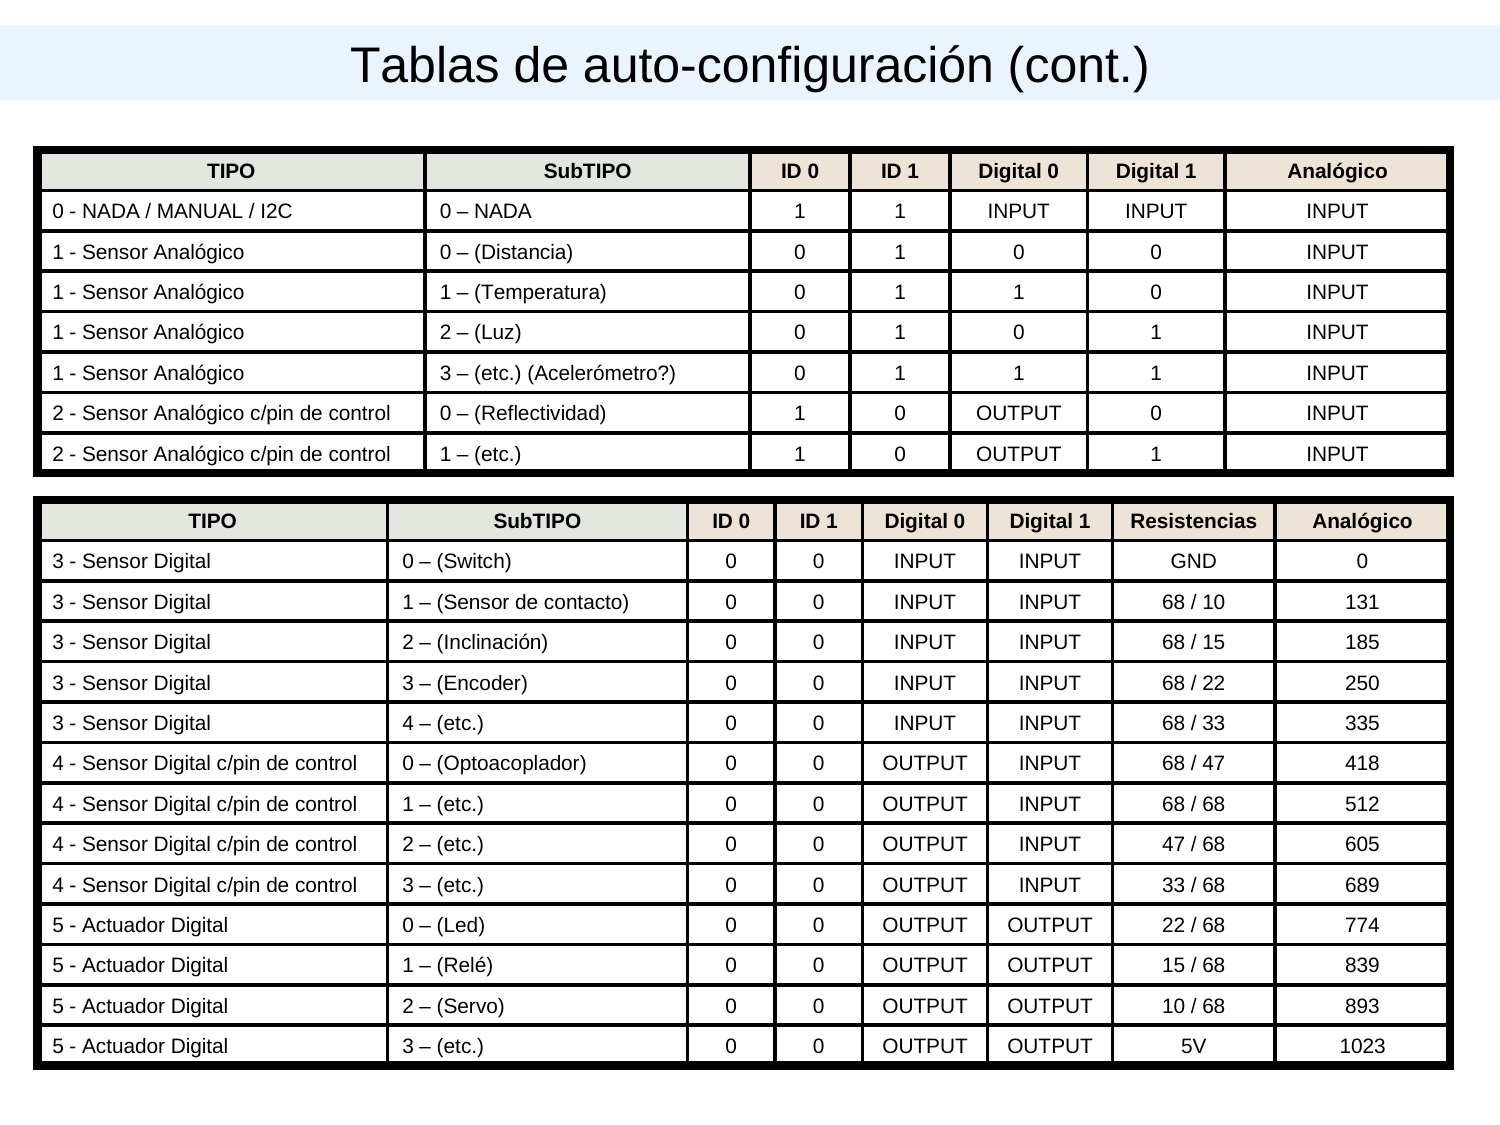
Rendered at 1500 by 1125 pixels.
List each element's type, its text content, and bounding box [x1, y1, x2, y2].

table_header SubTIPO [389, 504, 686, 539]
table_cell 512 [1277, 785, 1446, 821]
table_cell 1 [752, 192, 848, 229]
table_cell 0 [752, 273, 848, 310]
table_cell 2 – (Inclinación) [389, 623, 686, 660]
table_header Digital 0 [952, 154, 1086, 189]
table_cell 1 [752, 435, 848, 469]
table_cell 4 - Sensor Digital c/pin de control [42, 825, 386, 862]
table_cell INPUT [864, 623, 986, 660]
table_cell 68 / 22 [1114, 663, 1273, 700]
table_cell 0 [777, 623, 861, 660]
table_cell INPUT [989, 542, 1111, 579]
table_cell 1 [1089, 435, 1223, 469]
table_cell 1 [852, 313, 948, 350]
table_cell 1 - Sensor Analógico [42, 273, 423, 310]
table_cell INPUT [1227, 435, 1446, 469]
table_cell 1 - Sensor Analógico [42, 354, 423, 391]
table_cell OUTPUT [989, 1027, 1111, 1061]
table_cell 0 [689, 663, 773, 700]
table_cell 185 [1277, 623, 1446, 660]
table_cell INPUT [1227, 354, 1446, 391]
table_cell 0 [752, 313, 848, 350]
table_cell 15 / 68 [1114, 946, 1273, 983]
table_cell 0 [777, 865, 861, 902]
table_cell INPUT [1227, 394, 1446, 431]
table_cell 47 / 68 [1114, 825, 1273, 862]
table_cell 3 – (Encoder) [389, 663, 686, 700]
table_cell 2 - Sensor Analógico c/pin de control [42, 435, 423, 469]
table_cell 0 [689, 583, 773, 619]
table_cell 0 [852, 394, 948, 431]
table_cell OUTPUT [864, 825, 986, 862]
table_cell 2 - Sensor Analógico c/pin de control [42, 394, 423, 431]
table_cell OUTPUT [952, 394, 1086, 431]
table_header ID 0 [752, 154, 848, 189]
table_cell OUTPUT [864, 946, 986, 983]
table_cell 0 [689, 704, 773, 741]
table_cell 1 [1089, 313, 1223, 350]
table_cell INPUT [989, 704, 1111, 741]
table_cell 0 [777, 825, 861, 862]
table_cell 0 [752, 233, 848, 269]
table_cell 0 [752, 354, 848, 391]
table_cell 3 – (etc.) [389, 865, 686, 902]
table_cell 1 – (etc.) [389, 785, 686, 821]
table_header Analógico [1277, 504, 1446, 539]
table_cell 1 – (etc.) [427, 435, 748, 469]
table_cell 893 [1277, 987, 1446, 1023]
table_cell INPUT [1227, 192, 1446, 229]
table_header Digital 1 [1089, 154, 1223, 189]
table_cell 0 [777, 744, 861, 781]
table_cell 0 [689, 825, 773, 862]
table_cell 774 [1277, 906, 1446, 943]
table_cell 1 [952, 273, 1086, 310]
table_cell INPUT [864, 663, 986, 700]
table_cell 0 – (Optoacoplador) [389, 744, 686, 781]
table_cell OUTPUT [864, 906, 986, 943]
table_cell 68 / 33 [1114, 704, 1273, 741]
table_cell 4 – (etc.) [389, 704, 686, 741]
table_cell 0 [689, 906, 773, 943]
table_cell 1 [752, 394, 848, 431]
table_cell 3 - Sensor Digital [42, 623, 386, 660]
table_header Resistencias [1114, 504, 1273, 539]
table_cell 5 - Actuador Digital [42, 906, 386, 943]
table_header ID 1 [777, 504, 861, 539]
table_cell INPUT [1227, 233, 1446, 269]
table_cell OUTPUT [864, 865, 986, 902]
table_cell INPUT [989, 663, 1111, 700]
table_cell 0 – (Switch) [389, 542, 686, 579]
table_cell 0 [689, 542, 773, 579]
table_cell 0 [777, 583, 861, 619]
table_cell 0 [1277, 542, 1446, 579]
table_cell 68 / 15 [1114, 623, 1273, 660]
table_cell INPUT [952, 192, 1086, 229]
table_cell INPUT [864, 542, 986, 579]
table_cell 1 [1089, 354, 1223, 391]
table_cell 0 [952, 233, 1086, 269]
table_cell 0 – (Distancia) [427, 233, 748, 269]
table_cell 0 [777, 946, 861, 983]
table_cell 5 - Actuador Digital [42, 987, 386, 1023]
table_cell 68 / 10 [1114, 583, 1273, 619]
table_header TIPO [42, 504, 386, 539]
table_cell 0 [852, 435, 948, 469]
table_cell INPUT [989, 623, 1111, 660]
text_box Tablas de auto-configuración (cont.) [0, 24, 1500, 101]
table_header Digital 0 [864, 504, 986, 539]
table_header Digital 1 [989, 504, 1111, 539]
table_cell 0 [1089, 394, 1223, 431]
table_cell 4 - Sensor Digital c/pin de control [42, 785, 386, 821]
table_cell 68 / 68 [1114, 785, 1273, 821]
table_cell 1 - Sensor Analógico [42, 313, 423, 350]
table_cell 0 [777, 785, 861, 821]
table_cell INPUT [989, 583, 1111, 619]
table_cell 0 – NADA [427, 192, 748, 229]
table_cell INPUT [1227, 313, 1446, 350]
table_cell 0 [777, 987, 861, 1023]
table_cell 3 - Sensor Digital [42, 542, 386, 579]
table_cell INPUT [864, 704, 986, 741]
table_cell 1 – (Sensor de contacto) [389, 583, 686, 619]
table_cell 1 - Sensor Analógico [42, 233, 423, 269]
table_cell 5 - Actuador Digital [42, 1027, 386, 1061]
table_cell 1 – (Relé) [389, 946, 686, 983]
table_cell 0 [689, 946, 773, 983]
table_cell 0 - NADA / MANUAL / I2C [42, 192, 423, 229]
table_cell 0 [952, 313, 1086, 350]
table_cell OUTPUT [864, 1027, 986, 1061]
table_cell 1 [852, 192, 948, 229]
table_cell OUTPUT [864, 744, 986, 781]
table_cell INPUT [989, 865, 1111, 902]
table_cell 0 [689, 865, 773, 902]
table_cell 1 [952, 354, 1086, 391]
table_cell INPUT [1089, 192, 1223, 229]
table_cell 0 [1089, 273, 1223, 310]
table_cell 418 [1277, 744, 1446, 781]
table_cell 4 - Sensor Digital c/pin de control [42, 744, 386, 781]
table_cell 3 – (etc.) (Acelerómetro?) [427, 354, 748, 391]
table_cell 1 [852, 273, 948, 310]
table_cell 0 [777, 906, 861, 943]
table_cell 2 – (etc.) [389, 825, 686, 862]
table_cell OUTPUT [989, 987, 1111, 1023]
table_cell 5 - Actuador Digital [42, 946, 386, 983]
table_cell 0 [689, 987, 773, 1023]
table_cell INPUT [989, 825, 1111, 862]
table_cell 0 – (Led) [389, 906, 686, 943]
table_cell 0 – (Reflectividad) [427, 394, 748, 431]
table_cell 0 [689, 623, 773, 660]
table_cell OUTPUT [952, 435, 1086, 469]
table_cell 0 [689, 744, 773, 781]
table_cell 839 [1277, 946, 1446, 983]
table_cell 0 [689, 1027, 773, 1061]
table_cell GND [1114, 542, 1273, 579]
table_cell 605 [1277, 825, 1446, 862]
table_cell INPUT [1227, 273, 1446, 310]
table_cell 0 [777, 542, 861, 579]
table_cell 3 - Sensor Digital [42, 704, 386, 741]
table_cell 1 – (Temperatura) [427, 273, 748, 310]
table_cell 131 [1277, 583, 1446, 619]
table_cell 0 [777, 1027, 861, 1061]
table_cell 0 [1089, 233, 1223, 269]
table_cell OUTPUT [989, 906, 1111, 943]
table_cell 0 [689, 785, 773, 821]
table_cell 250 [1277, 663, 1446, 700]
table_cell 3 – (etc.) [389, 1027, 686, 1061]
table_cell 689 [1277, 865, 1446, 902]
table_header ID 1 [852, 154, 948, 189]
table_cell INPUT [864, 583, 986, 619]
table_header ID 0 [689, 504, 773, 539]
table_cell OUTPUT [989, 946, 1111, 983]
table_cell 33 / 68 [1114, 865, 1273, 902]
table_cell 1 [852, 354, 948, 391]
table_cell 1 [852, 233, 948, 269]
table_cell 4 - Sensor Digital c/pin de control [42, 865, 386, 902]
table_cell OUTPUT [864, 987, 986, 1023]
table_cell 2 – (Servo) [389, 987, 686, 1023]
table_header Analógico [1227, 154, 1446, 189]
table_cell 5V [1114, 1027, 1273, 1061]
table_cell INPUT [989, 785, 1111, 821]
table_cell 3 - Sensor Digital [42, 583, 386, 619]
table_header SubTIPO [427, 154, 748, 189]
table_cell 68 / 47 [1114, 744, 1273, 781]
table_cell 0 [777, 663, 861, 700]
table_cell 2 – (Luz) [427, 313, 748, 350]
table_cell 0 [777, 704, 861, 741]
table_cell 3 - Sensor Digital [42, 663, 386, 700]
table_cell 1023 [1277, 1027, 1446, 1061]
table_header TIPO [42, 154, 423, 189]
table_cell OUTPUT [864, 785, 986, 821]
table_cell 335 [1277, 704, 1446, 741]
table_cell INPUT [989, 744, 1111, 781]
table_cell 22 / 68 [1114, 906, 1273, 943]
table_cell 10 / 68 [1114, 987, 1273, 1023]
